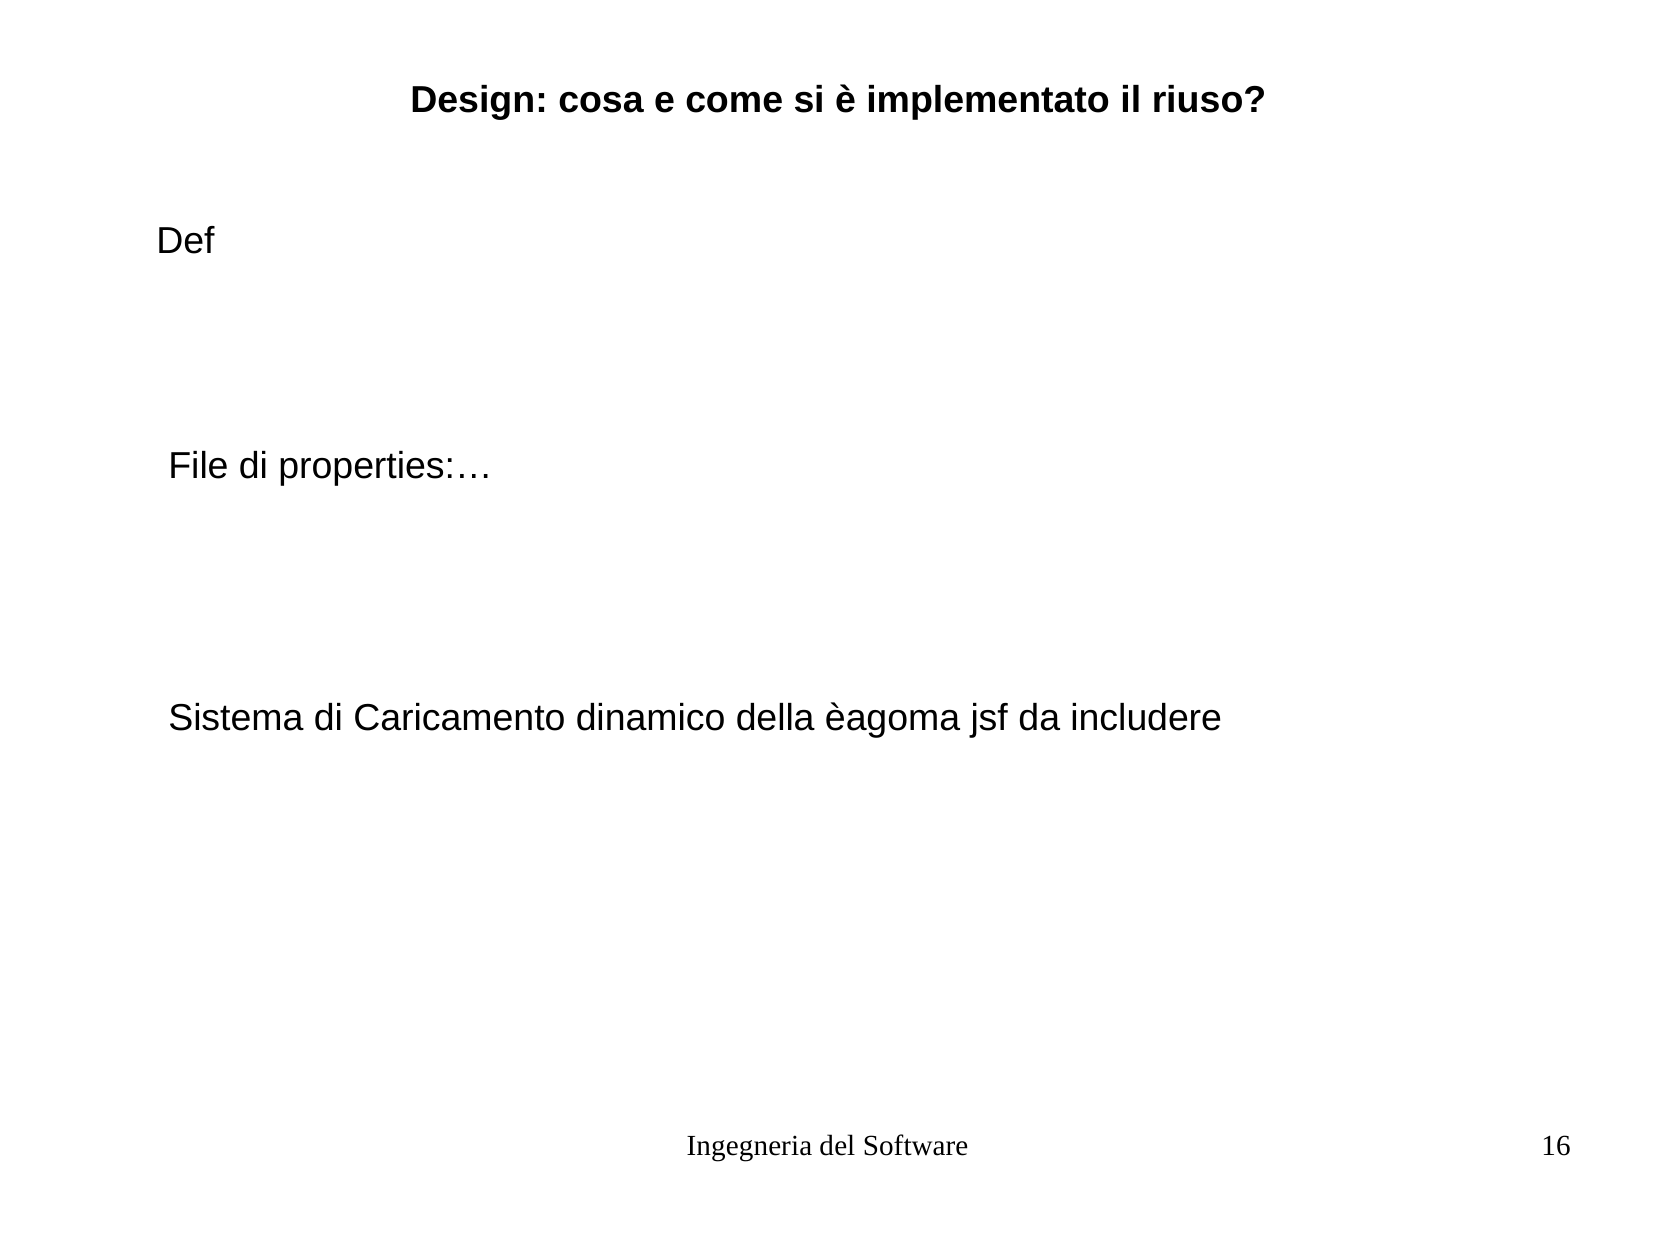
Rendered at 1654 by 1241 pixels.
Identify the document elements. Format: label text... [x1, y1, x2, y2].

text_box File di properties:… Sistema di Caricamento dinamico della èagoma jsf da includere [153, 437, 1238, 746]
text_box Def [141, 212, 301, 396]
text_box Design: cosa e come si è implementato il riuso? [395, 70, 1283, 128]
